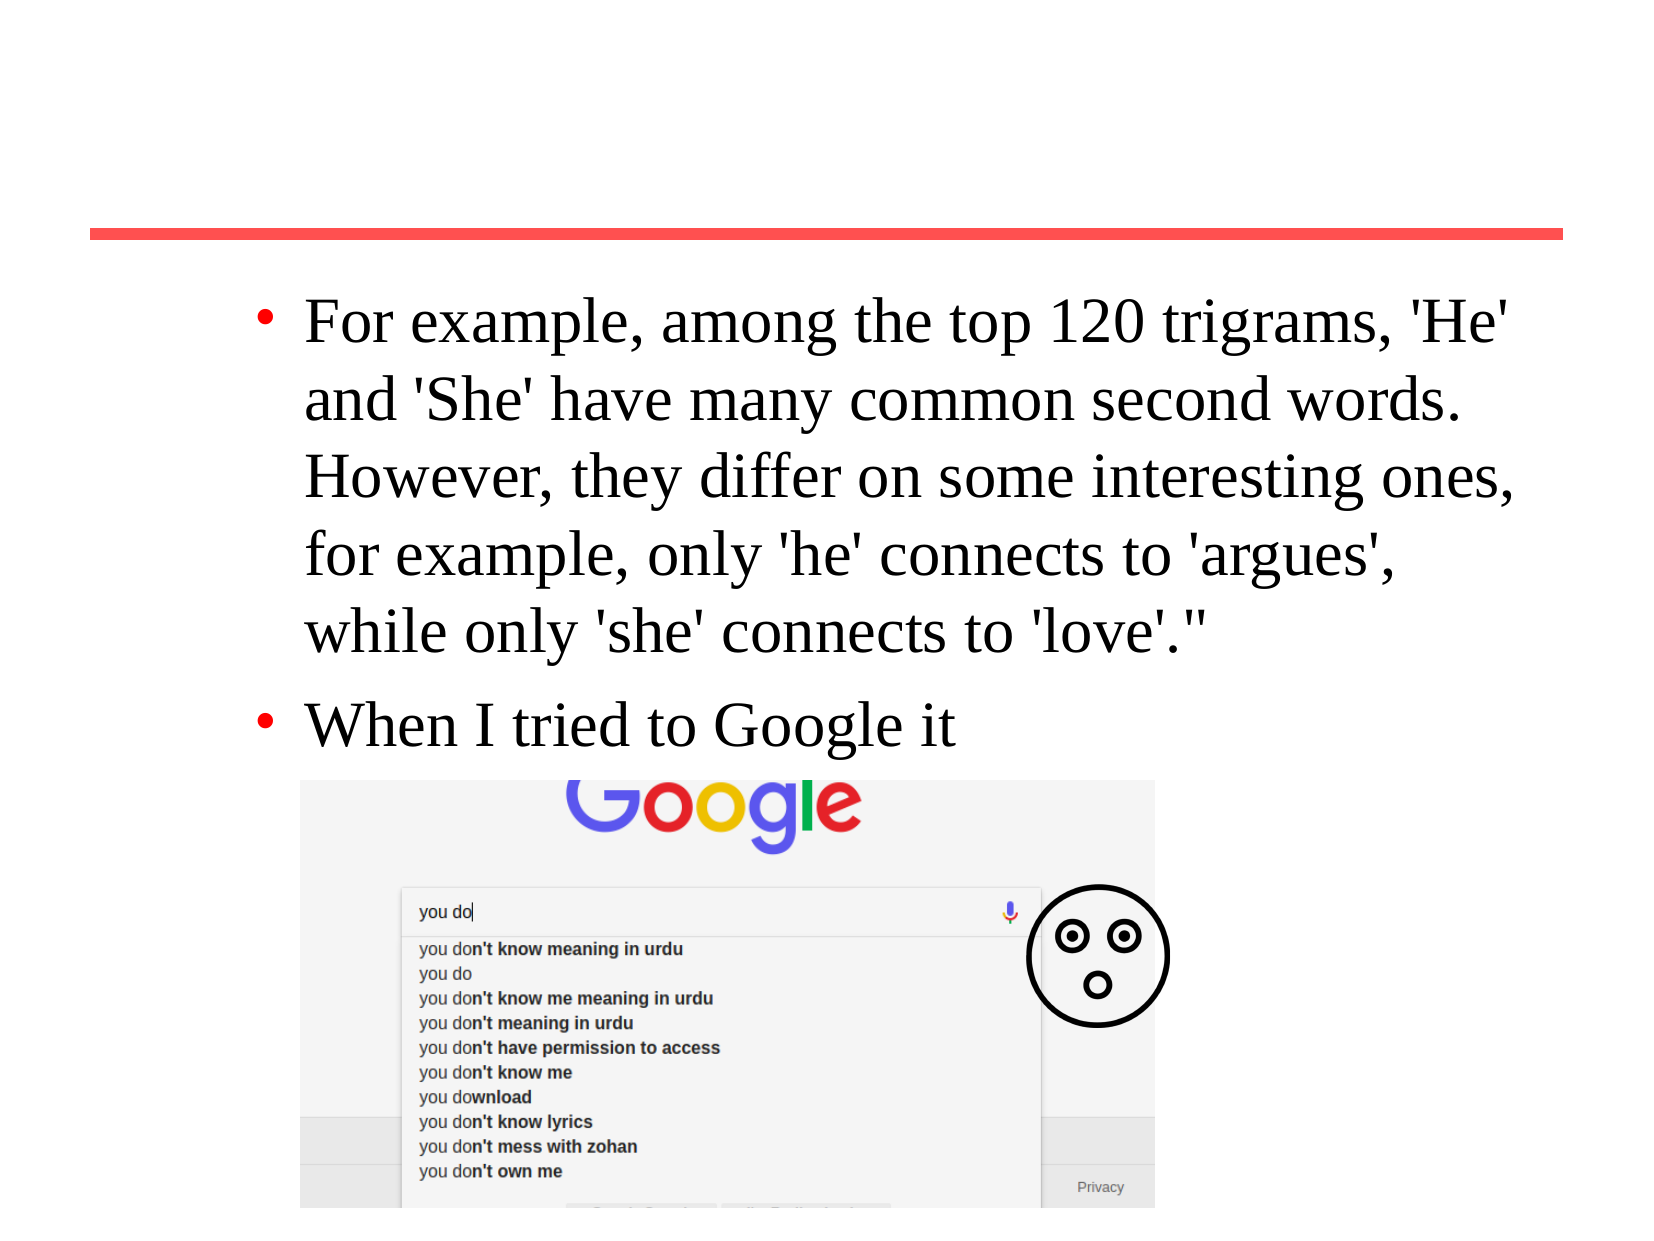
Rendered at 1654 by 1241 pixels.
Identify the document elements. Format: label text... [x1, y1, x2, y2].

list For example, among the top 120 trigrams, 'He' and 'She' have many common second words. However, they differ on some interesting ones, for example, only 'he' connects to 'argues', while only 'she' connects to 'love'." When I tried to Google it [240, 270, 1534, 841]
picture [300, 780, 1171, 1208]
